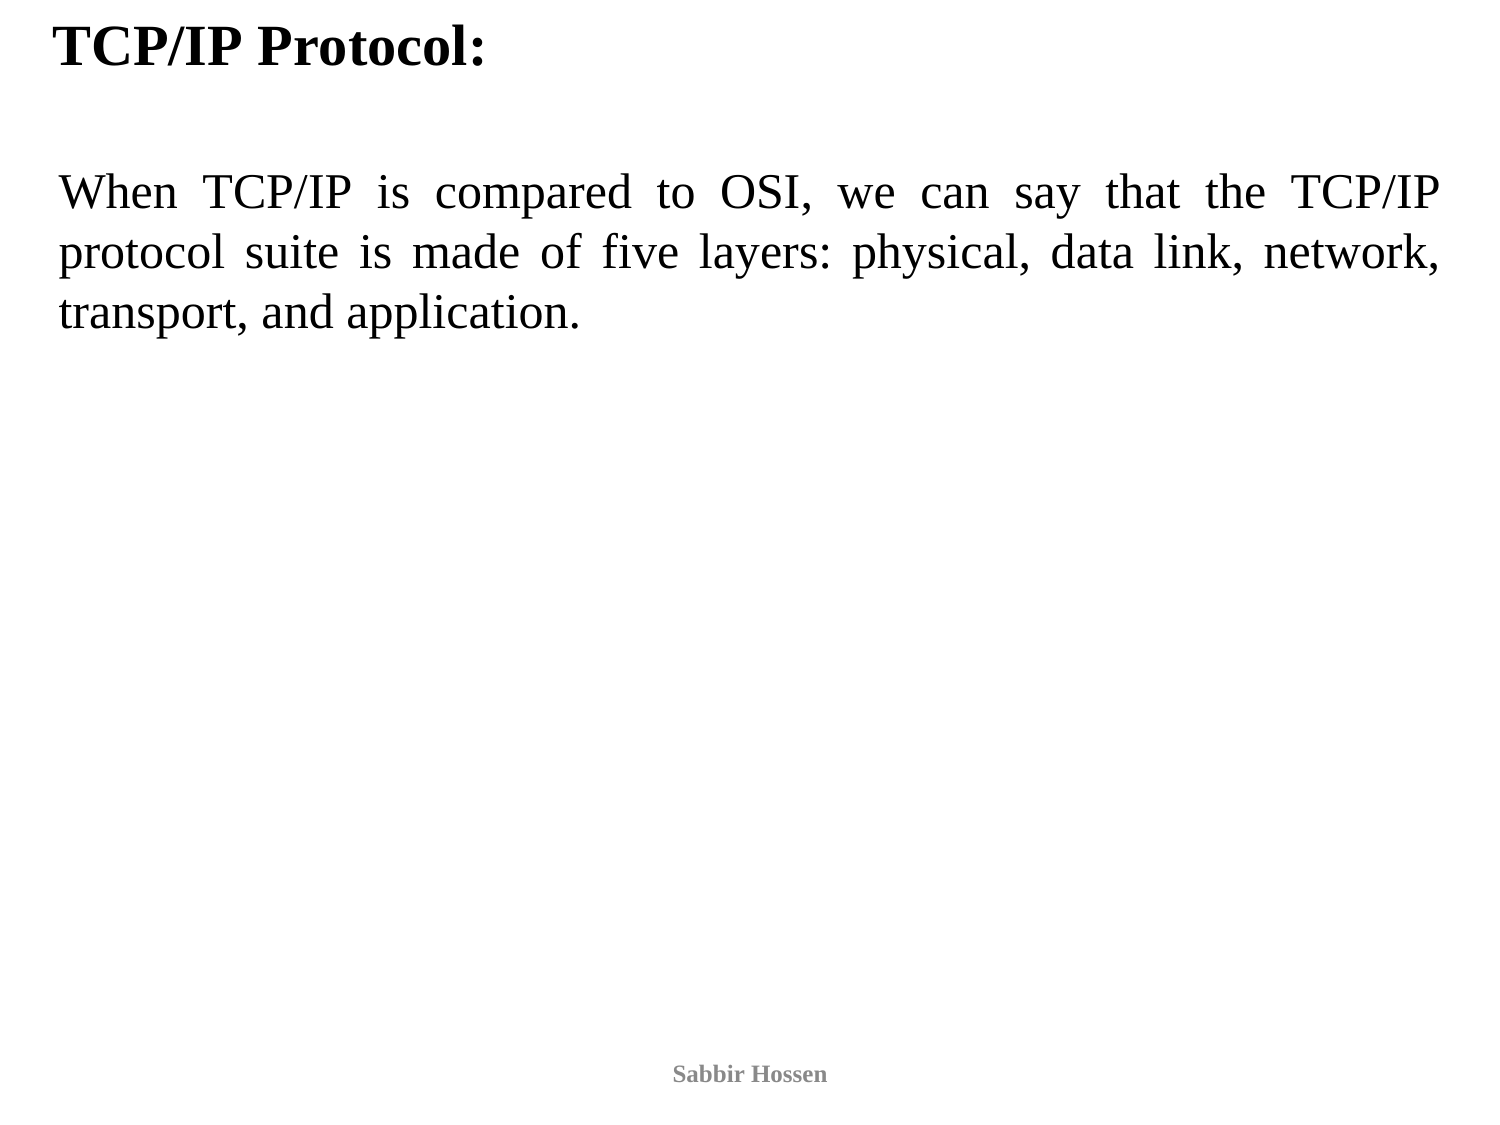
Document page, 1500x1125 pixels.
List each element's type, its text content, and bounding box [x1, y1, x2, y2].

text_box When TCP/IP is compared to OSI, we can say that the TCP/IP protocol suite is made of five layers: physical, data link, network, transport, and application. [43, 150, 1457, 347]
text_box Sabbir Hossen [496, 1042, 1004, 1103]
list TCP/IP Protocol: [37, 0, 1476, 1111]
